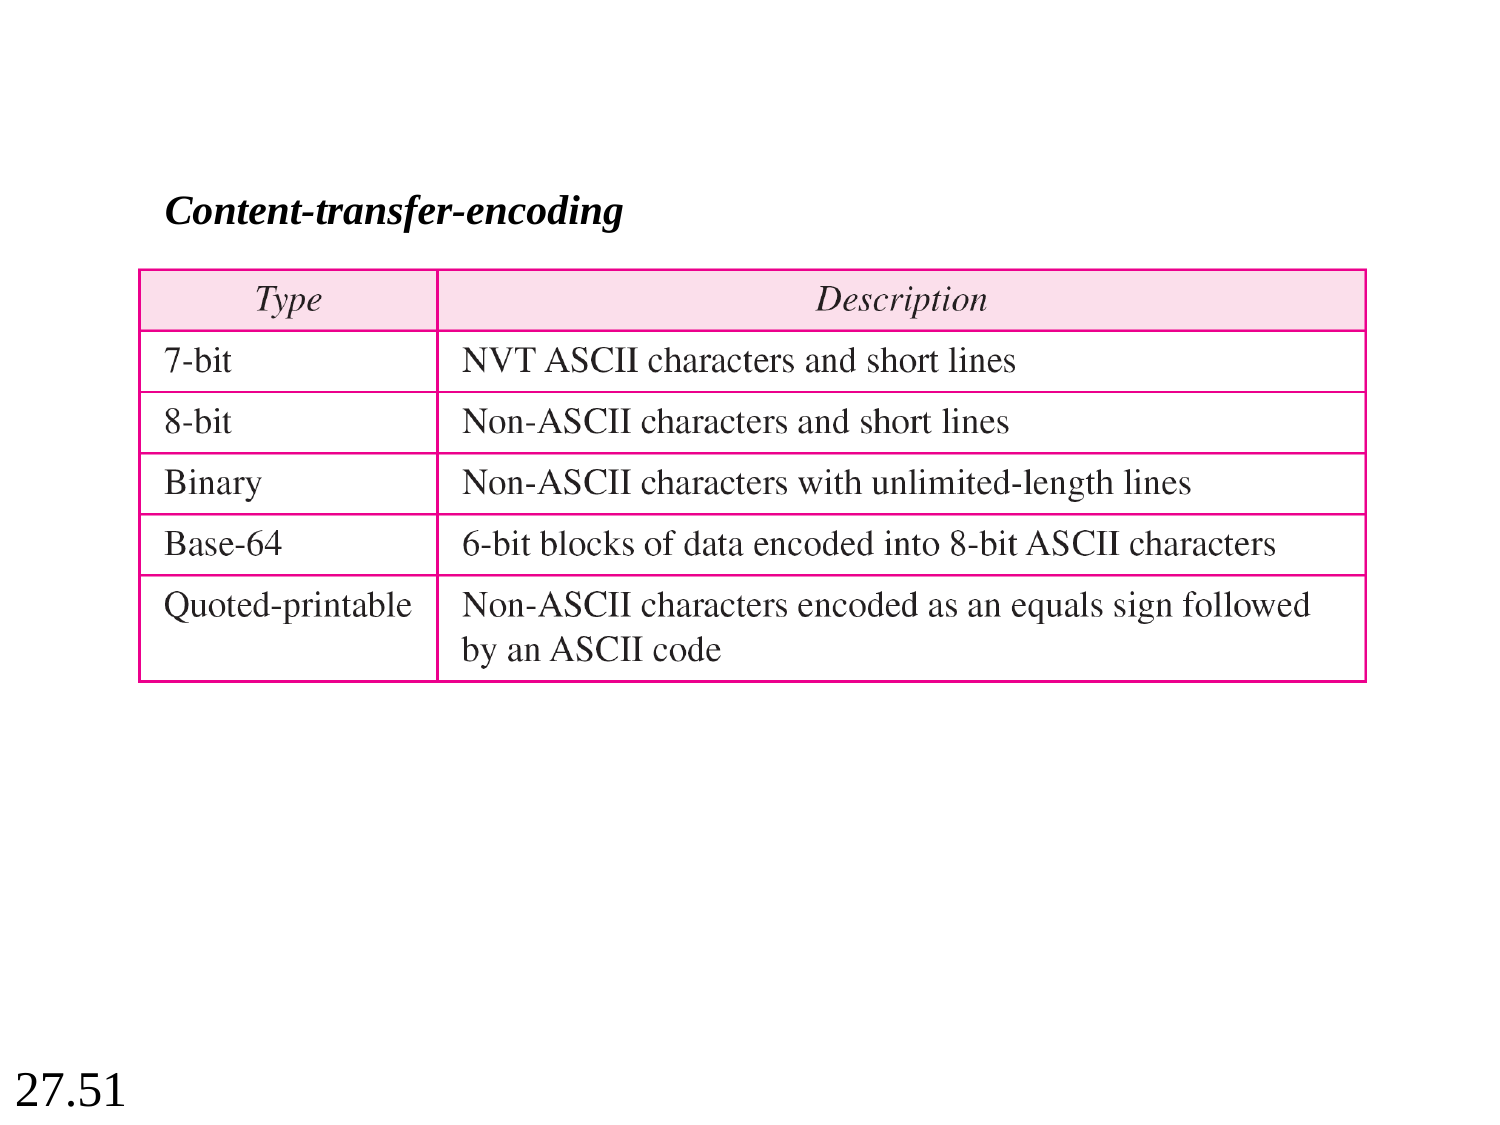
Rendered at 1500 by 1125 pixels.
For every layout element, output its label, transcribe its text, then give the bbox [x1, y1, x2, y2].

picture [121, 248, 1388, 700]
text_box Content-transfer-encoding [149, 174, 640, 241]
